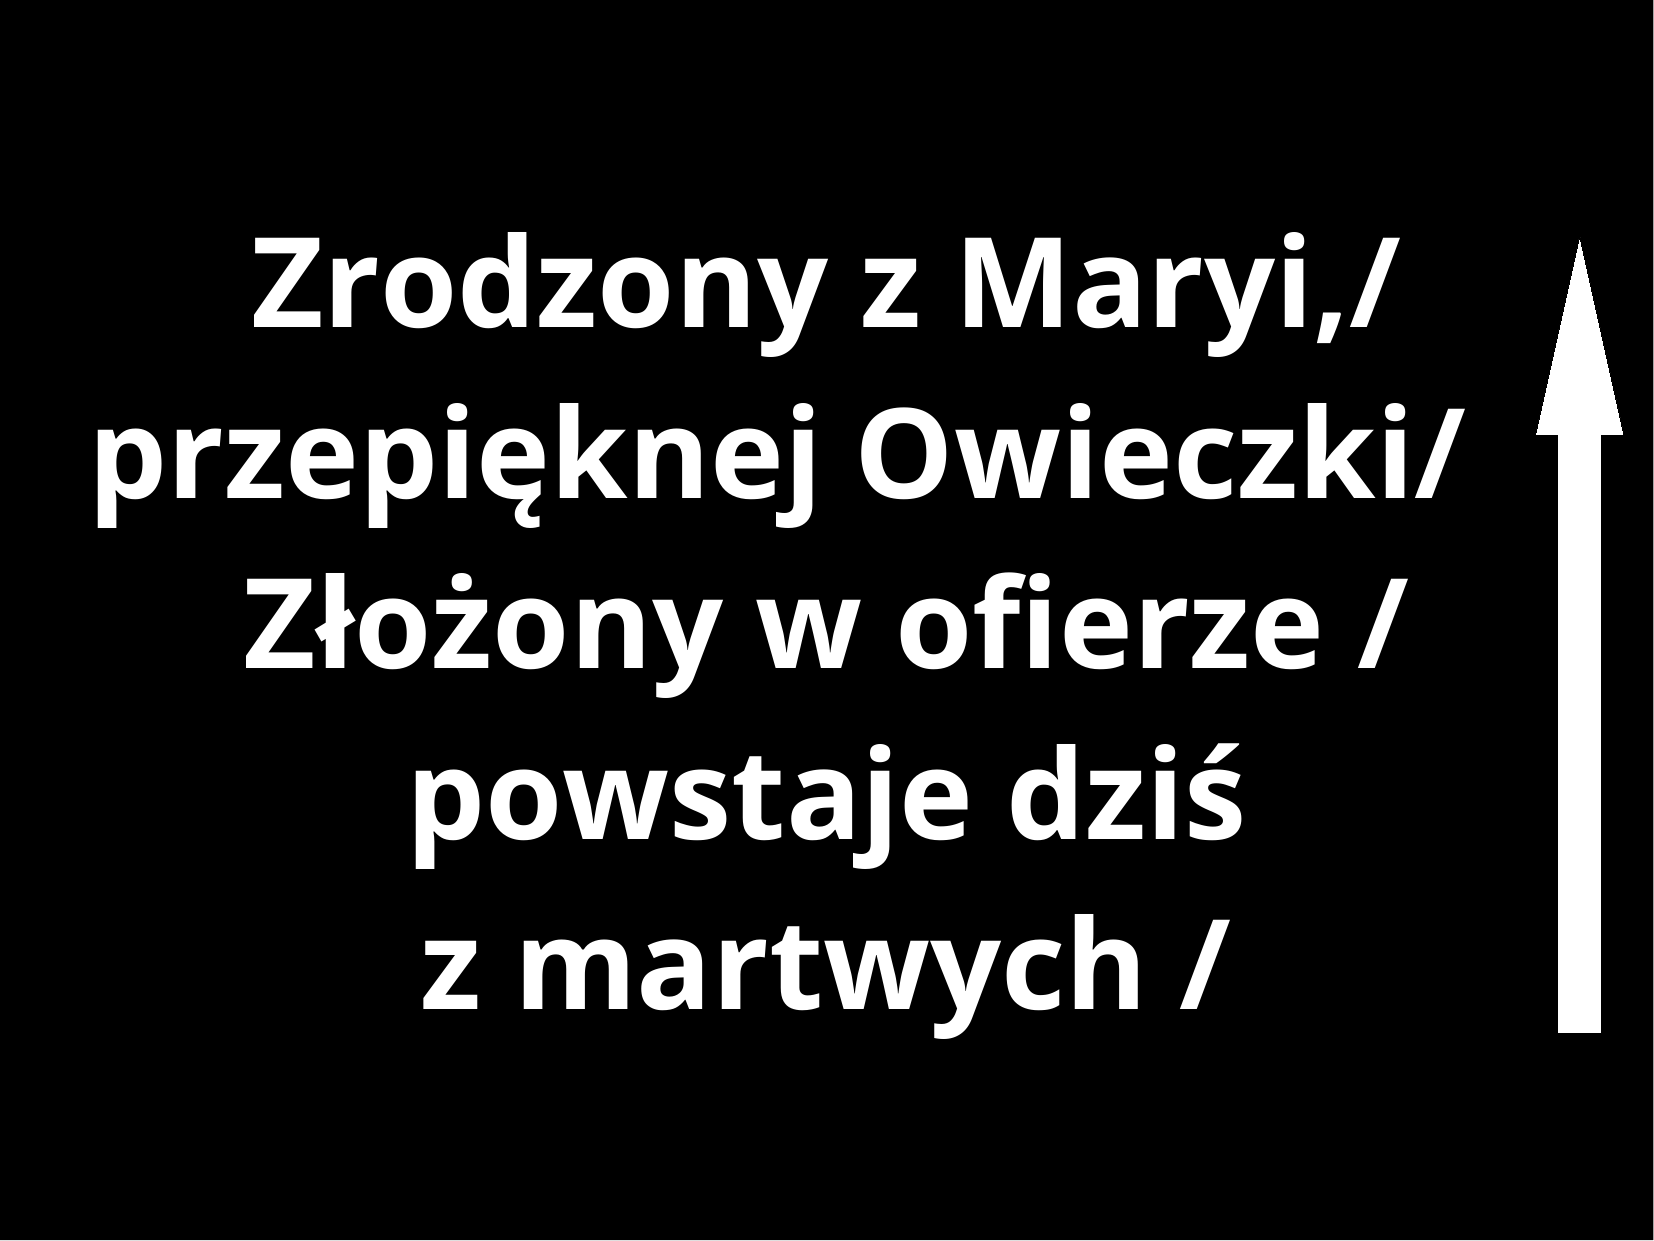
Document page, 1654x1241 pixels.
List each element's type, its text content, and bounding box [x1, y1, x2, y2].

title Zrodzony z Maryi,/ przepięknej Owieczki/ Złożony w ofierze / powstaje dziś z martwych / [0, 0, 1654, 1241]
text_box [1535, 236, 1625, 1034]
